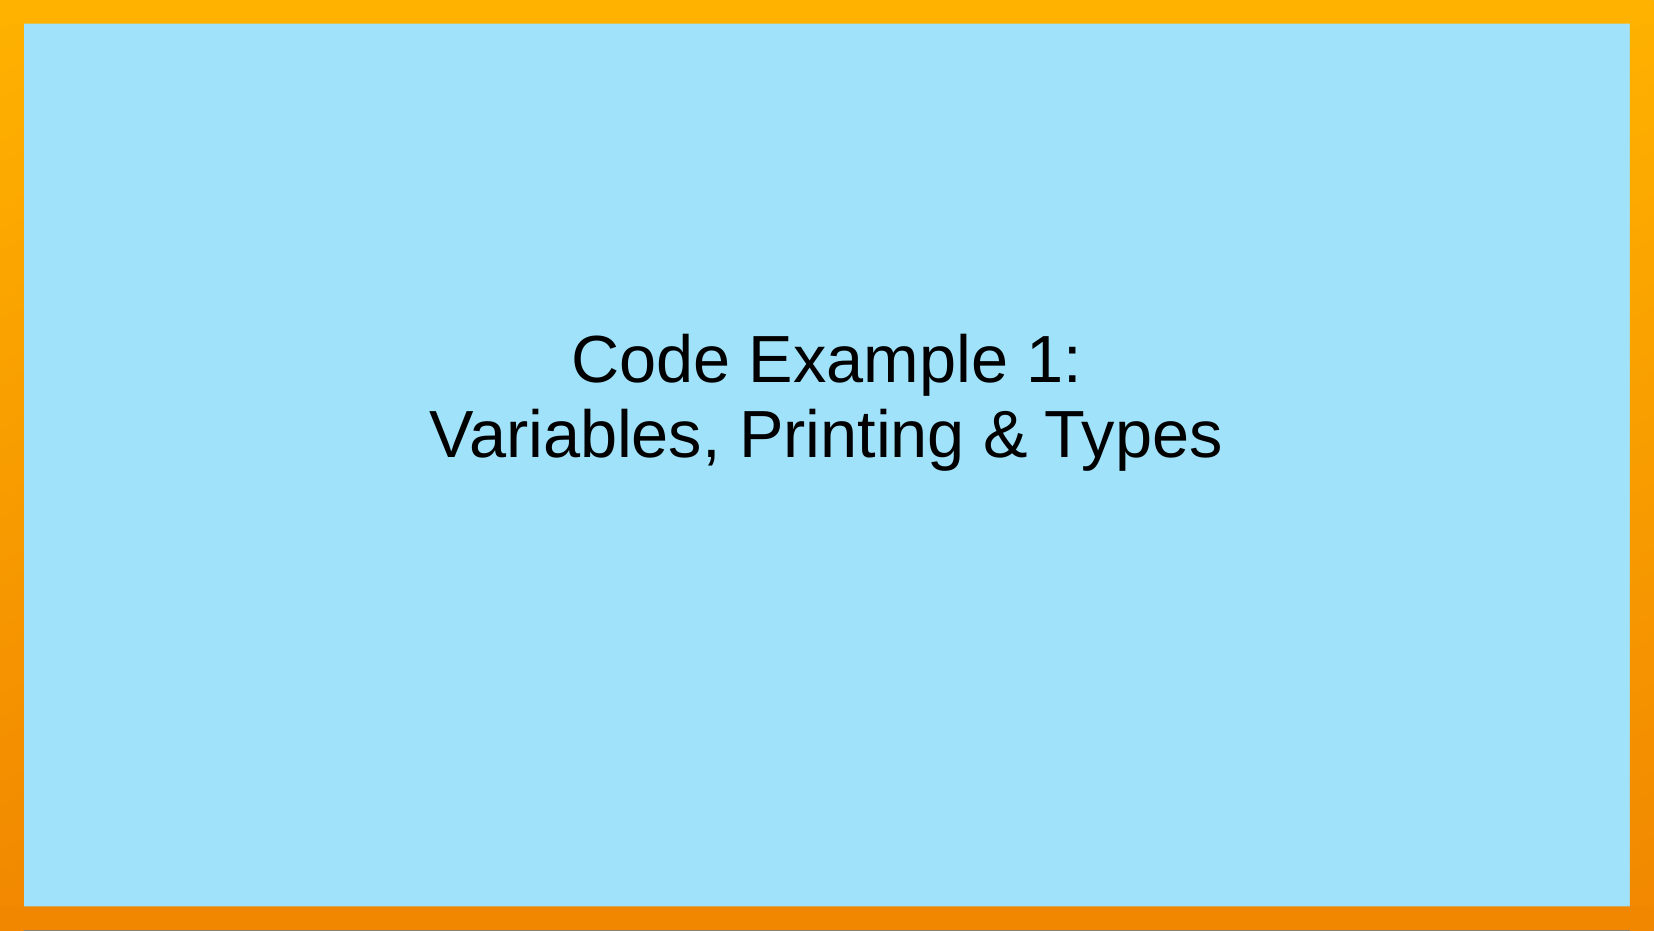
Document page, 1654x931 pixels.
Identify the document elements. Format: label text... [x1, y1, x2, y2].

subtitle Code Example 1: Variables, Printing & Types [82, 37, 1571, 757]
